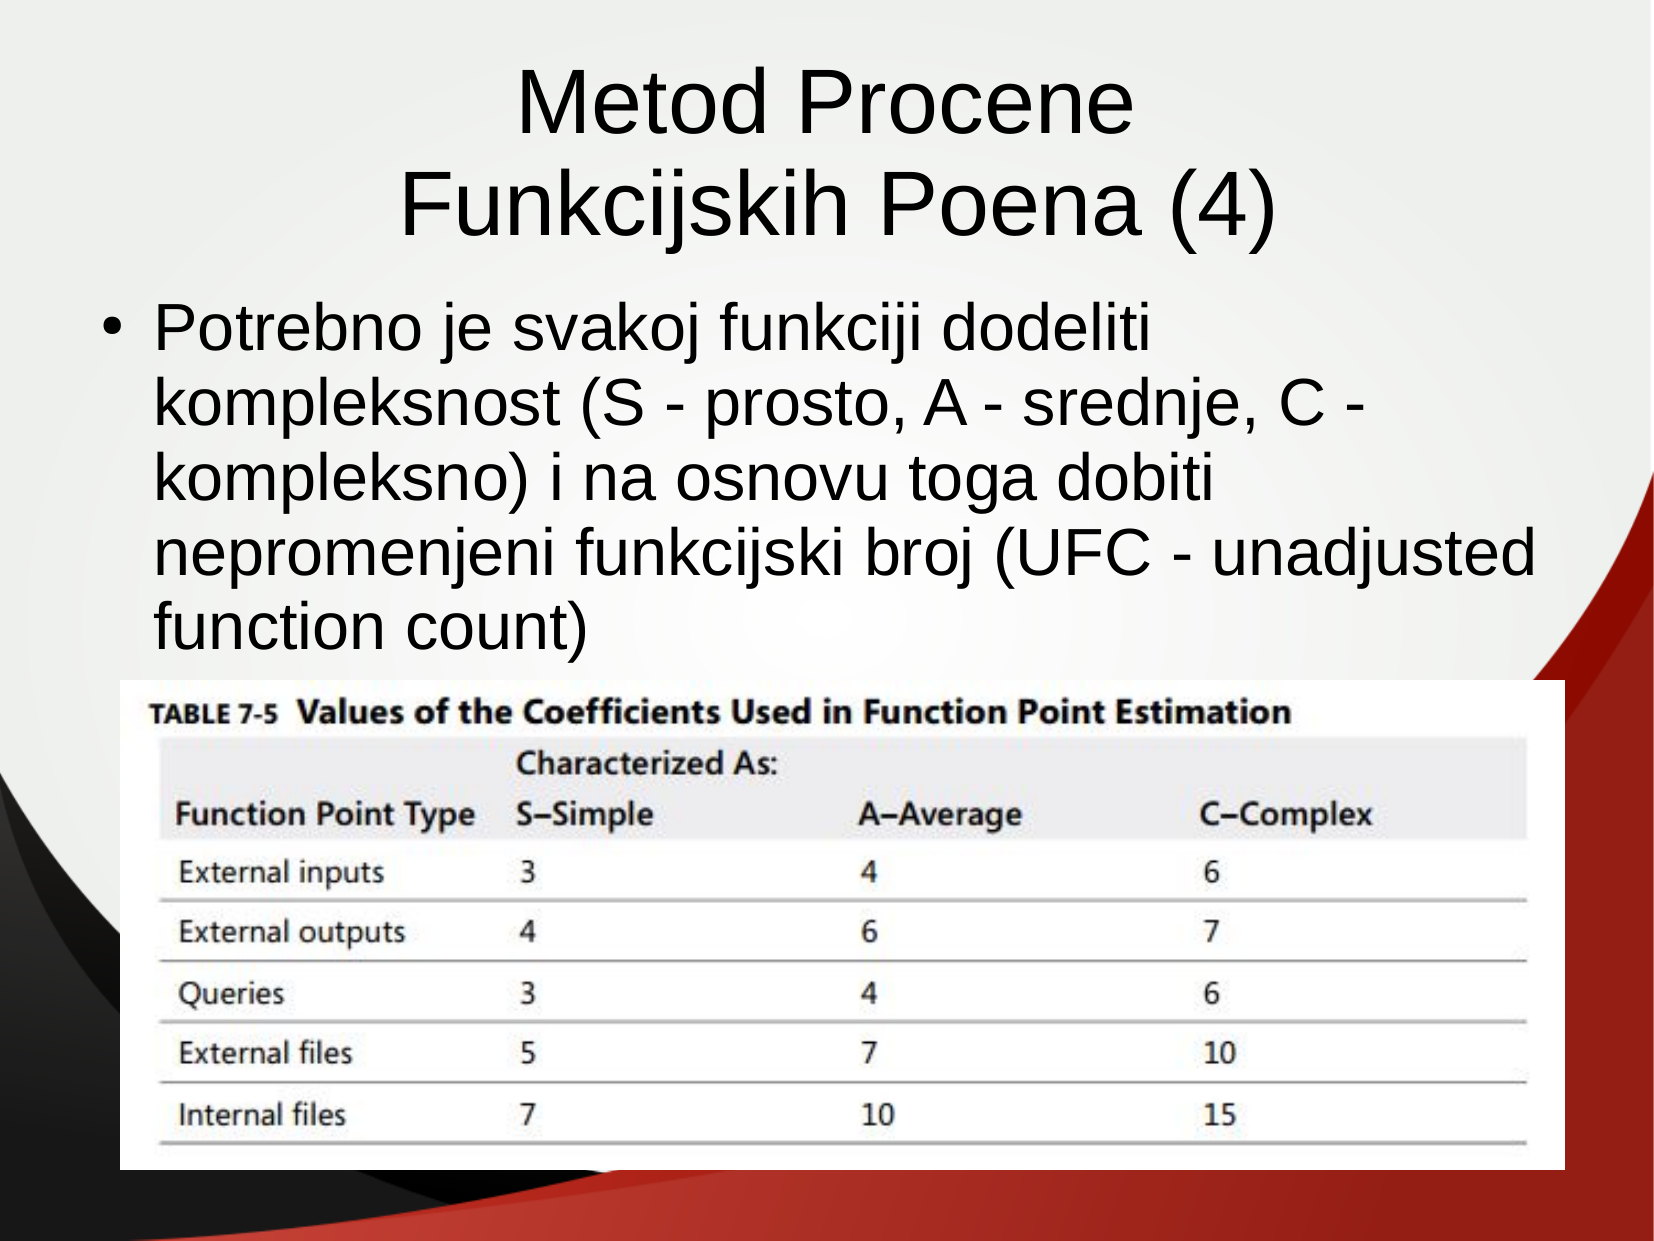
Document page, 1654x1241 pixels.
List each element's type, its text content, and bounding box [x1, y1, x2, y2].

picture [0, 0, 1654, 1241]
list Potrebno je svakoj funkciji dodeliti kompleksnost (S - prosto, A - srednje, C - kompleksno) i na osnovu toga dobiti nepromenjeni funkcijski broj (UFC - unadjusted function count) [82, 290, 1571, 1010]
title Metod Procene Funkcijskih Poena (4) [82, 49, 1571, 257]
